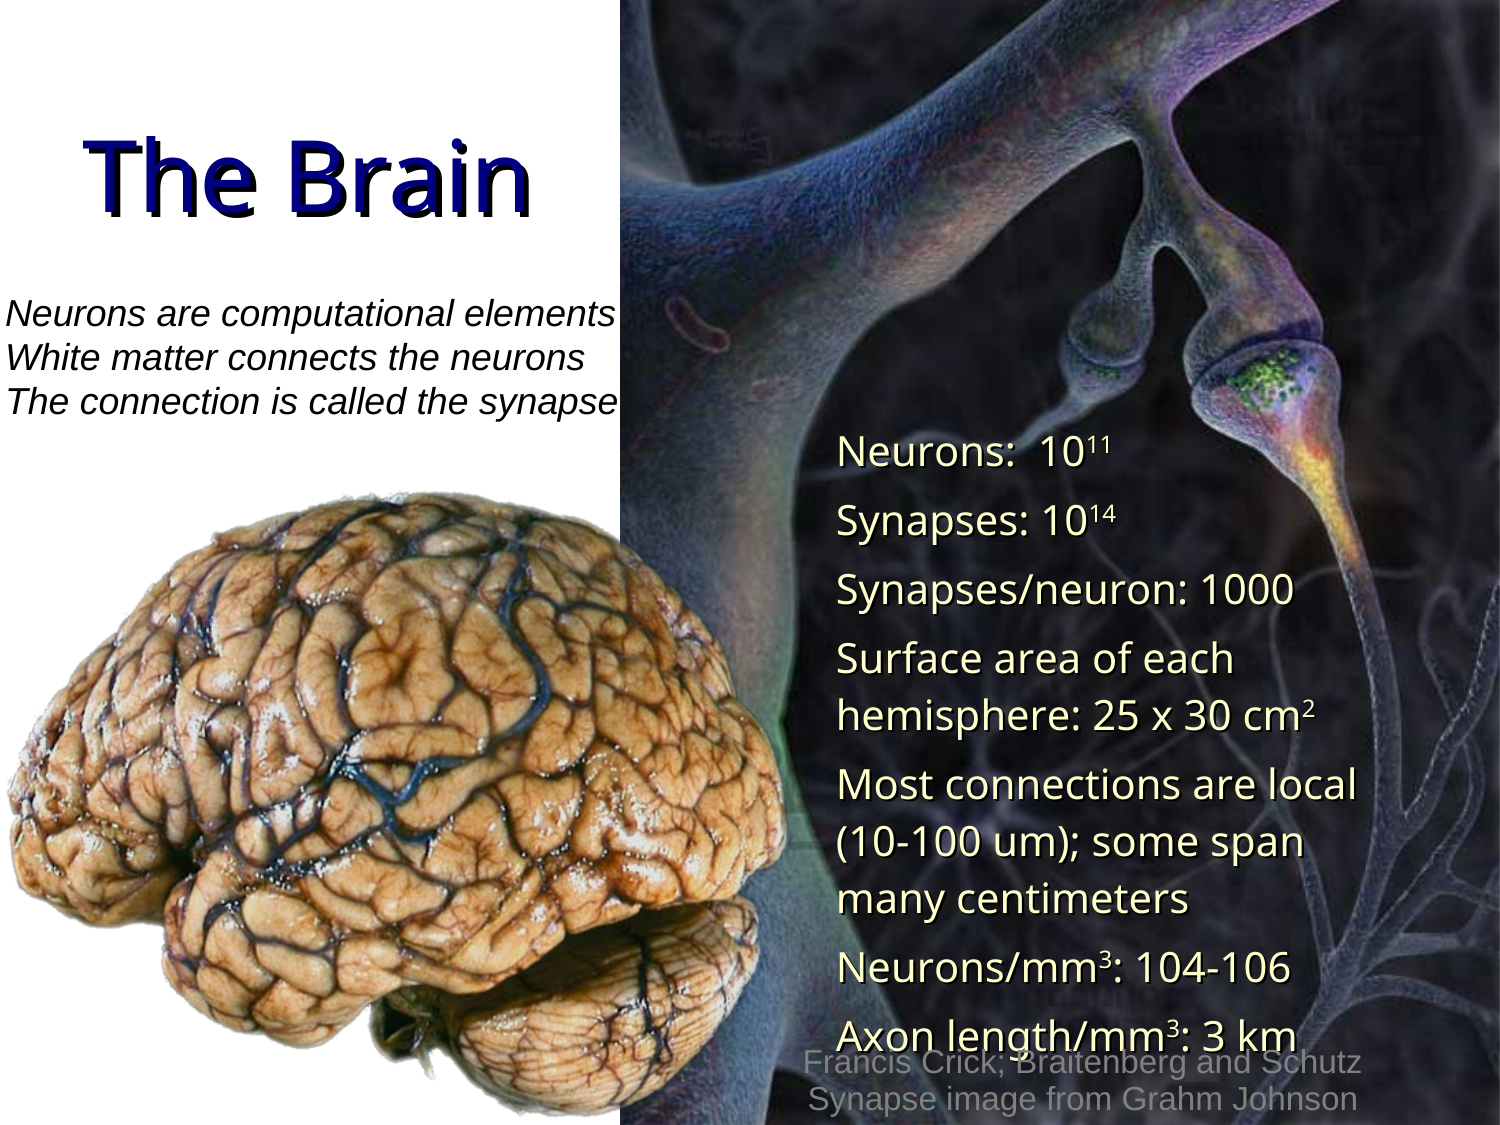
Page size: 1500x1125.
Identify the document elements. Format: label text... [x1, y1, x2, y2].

title The Brain [9, 79, 606, 267]
text_box Neurons are computational elements White matter connects the neurons The connection is called the synapse [0, 282, 634, 431]
text_box Francis Crick; Braitenberg and Schutz Synapse image from Grahm Johnson [708, 1036, 1459, 1125]
text_box Neurons: 1011 Synapses: 1014 Synapses/neuron: 1000 Surface area of each hemisphere: 25 x 30 cm2 Most connections are local (10-100 um); some span many centimeters Neurons/mm3: 104-106 Axon length/mm3: 3 km [821, 414, 1388, 1004]
picture [5, 0, 1500, 1125]
